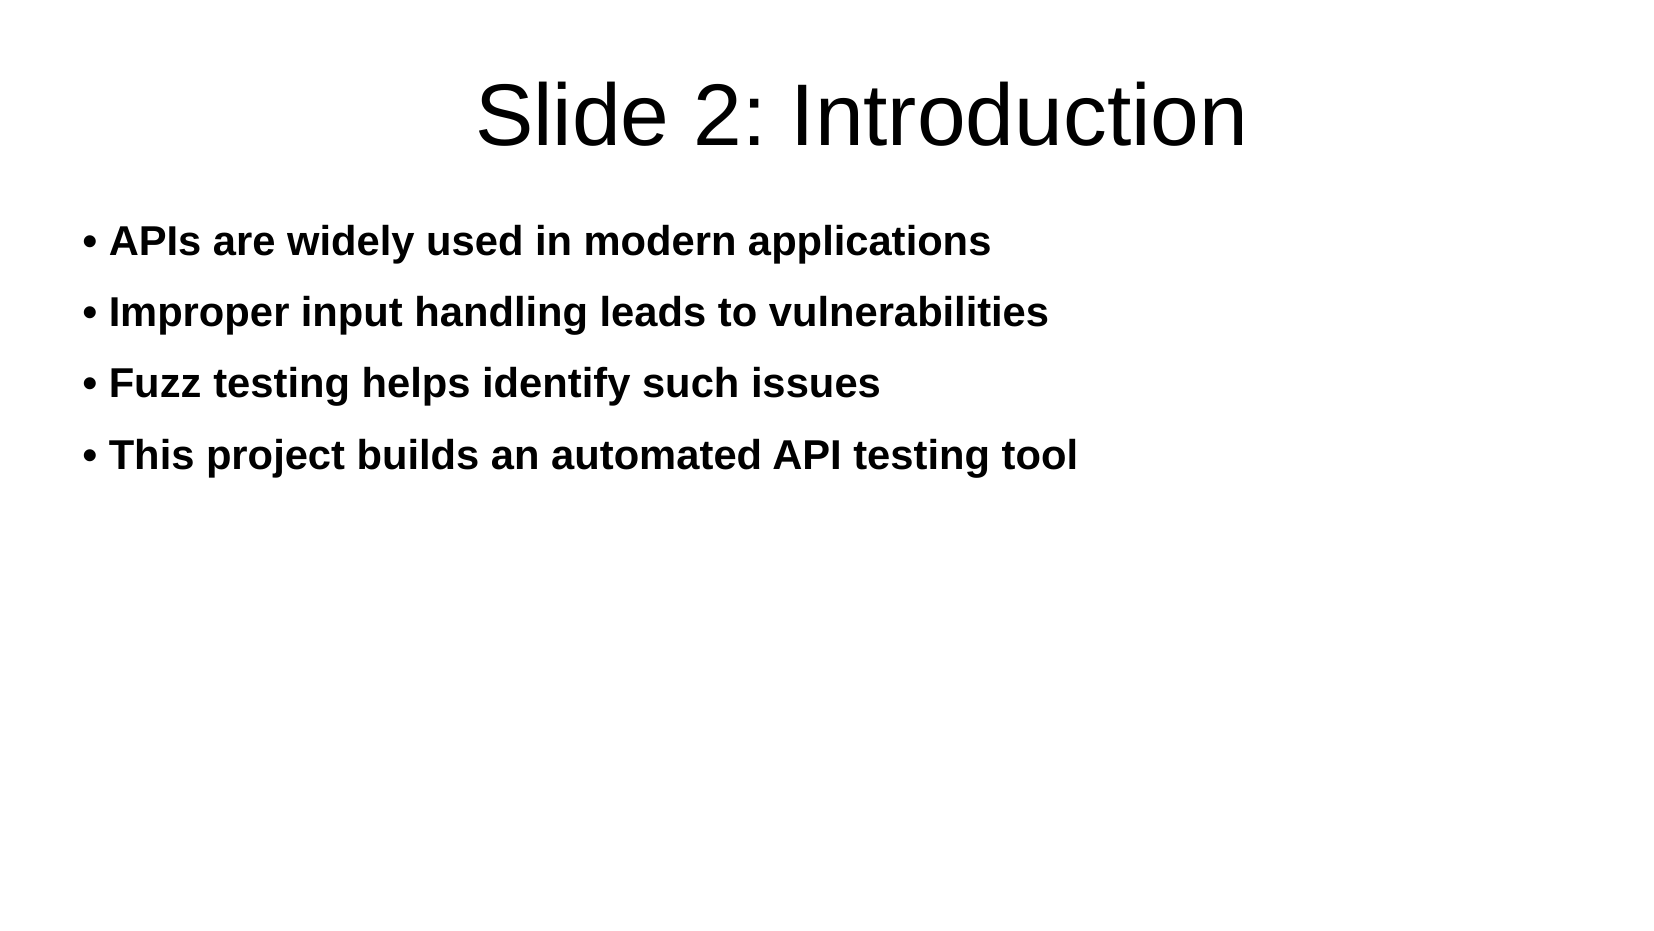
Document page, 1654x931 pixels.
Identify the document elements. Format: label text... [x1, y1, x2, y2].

title Slide 2: Introduction [82, 37, 1571, 193]
list • APIs are widely used in modern applications • Improper input handling leads to vulnerabilities • Fuzz testing helps identify such issues • This project builds an automated API testing tool [82, 217, 1571, 758]
